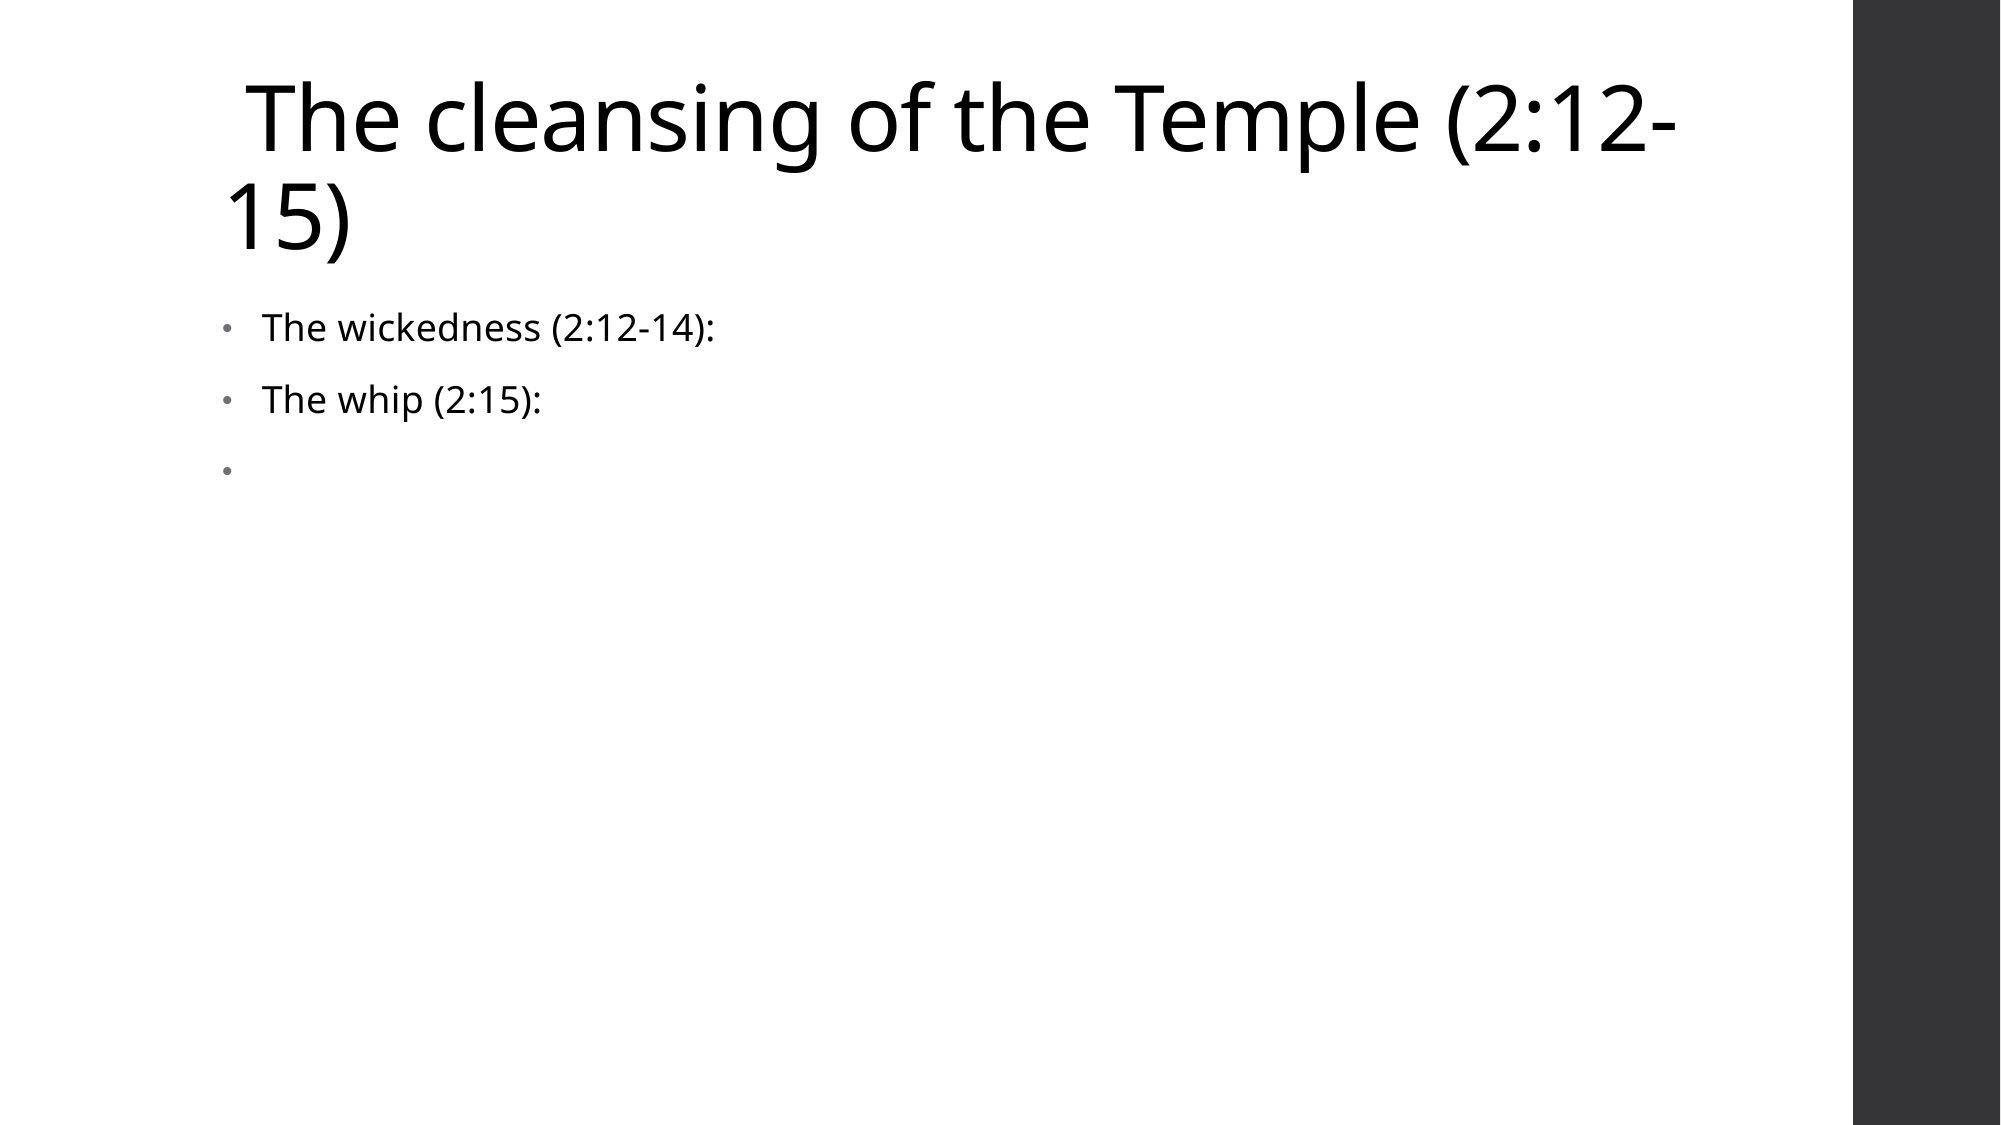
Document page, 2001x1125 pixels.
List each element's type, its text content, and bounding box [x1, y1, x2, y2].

title The cleansing of the Temple (2:12-15) [206, 60, 1797, 278]
list The wickedness (2:12-14): The whip (2:15): [206, 299, 1617, 1014]
